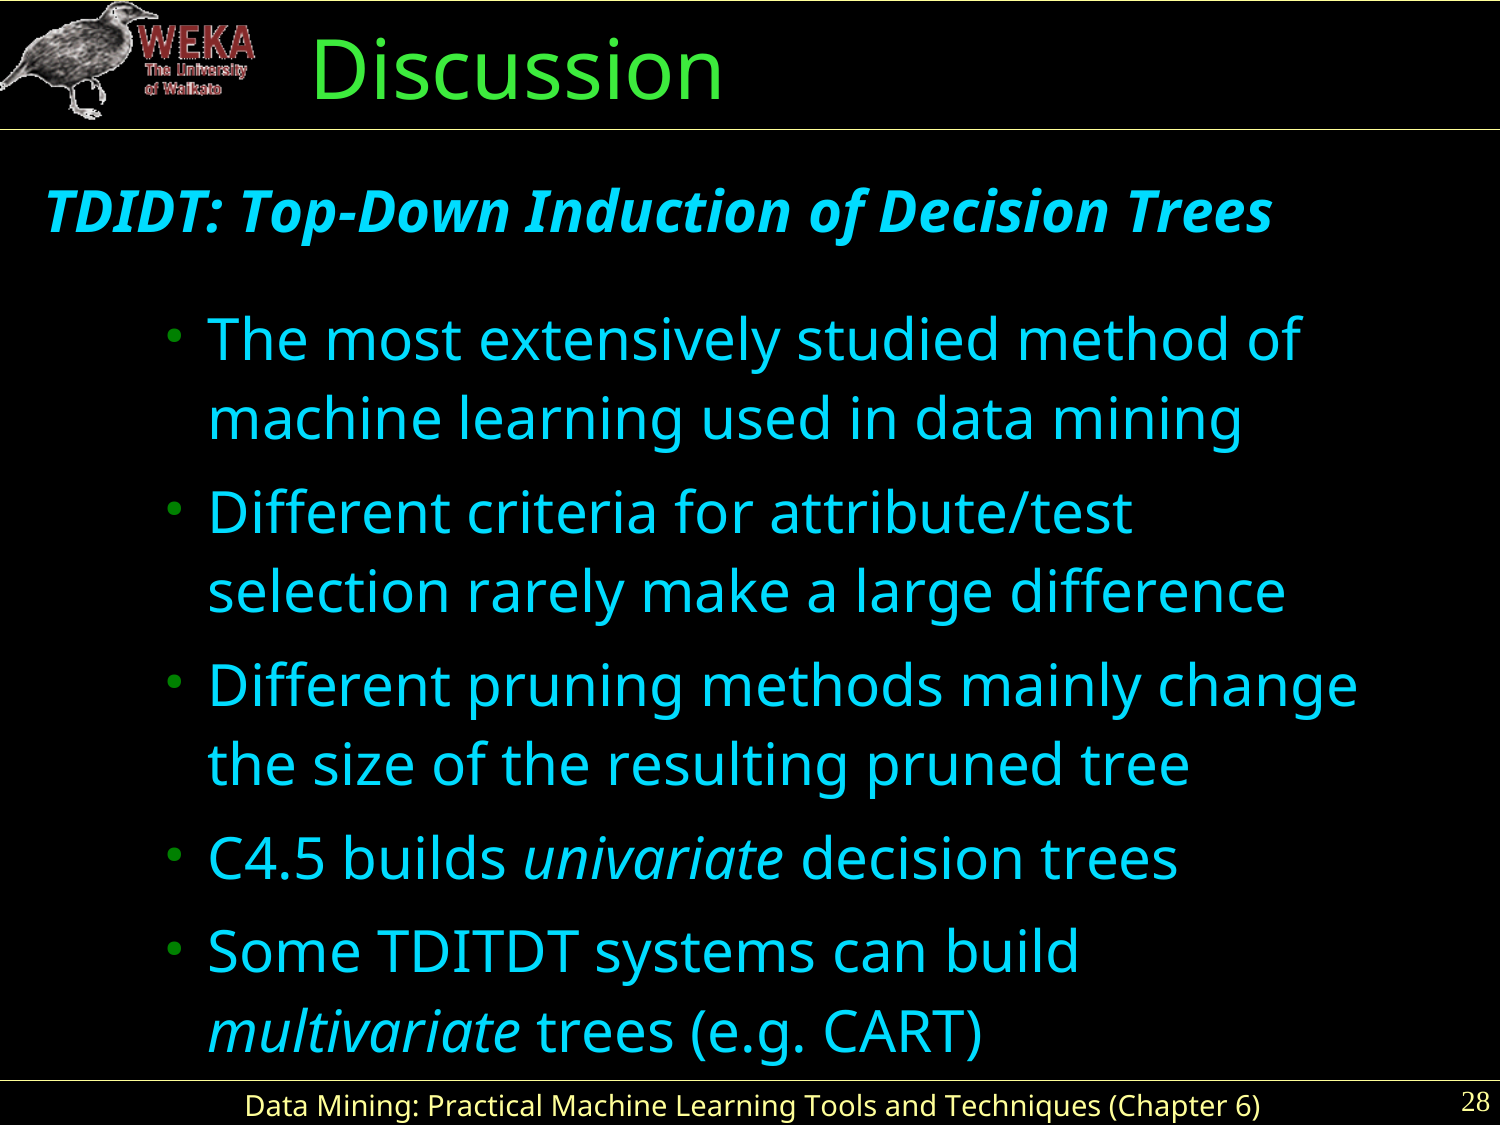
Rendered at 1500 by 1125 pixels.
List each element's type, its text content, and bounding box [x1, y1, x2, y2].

list The most extensively studied method of machine learning used in data mining Different criteria for attribute/test selection rarely make a large difference Different pruning methods mainly change the size of the resulting pruned tree C4.5 builds univariate decision trees Some TDITDT systems can build multivariate trees (e.g. CART) [150, 838, 1388, 966]
picture [0, 1, 266, 129]
text_box TDIDT: Top-Down Induction of Decision Trees [29, 162, 1479, 838]
title Discussion [295, 0, 1500, 148]
